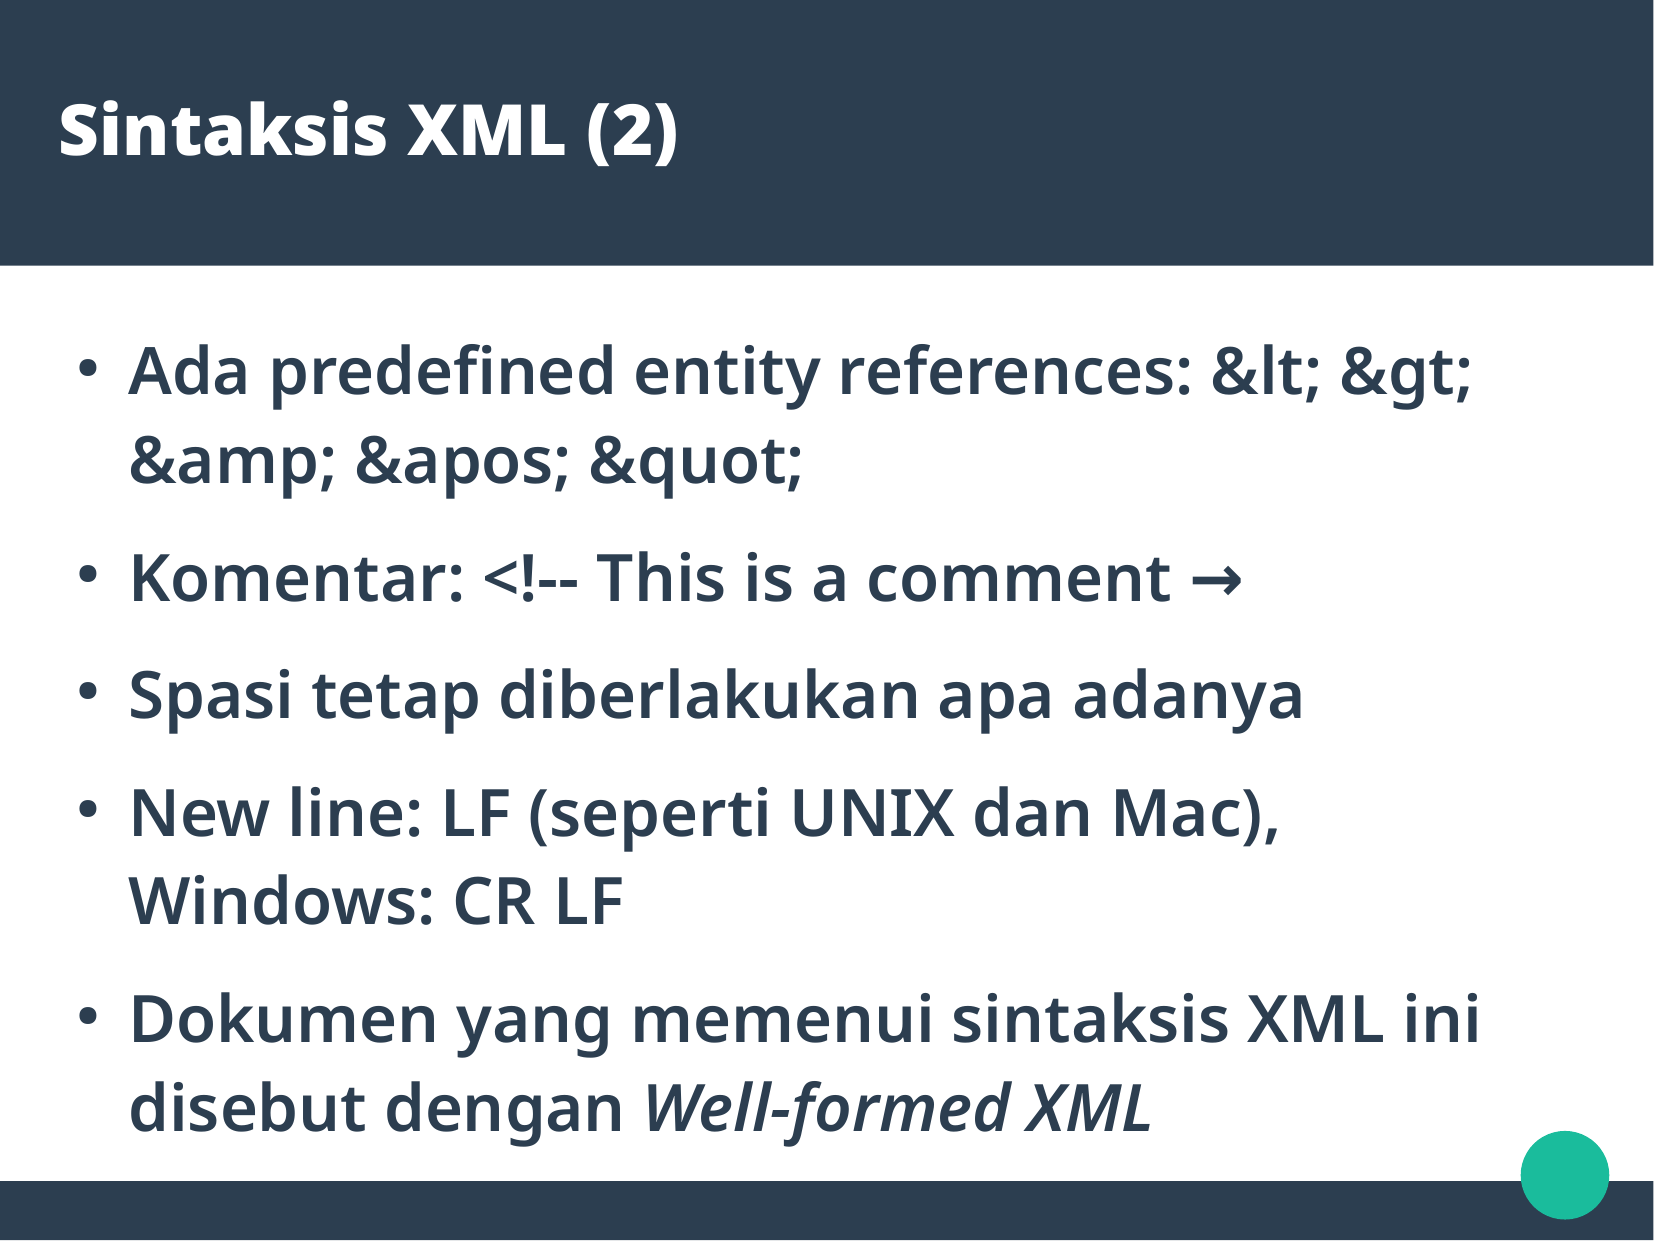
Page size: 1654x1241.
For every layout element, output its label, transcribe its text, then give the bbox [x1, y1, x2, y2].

title Sintaksis XML (2) [59, 49, 1595, 207]
list Ada predefined entity references: &lt; &gt; &amp; &apos; &quot; Komentar: <!-- This is a comment → Spasi tetap diberlakukan apa adanya New line: LF (seperti UNIX dan Mac), Windows: CR LF Dokumen yang memenui sintaksis XML ini disebut dengan Well-formed XML [59, 324, 1595, 1152]
